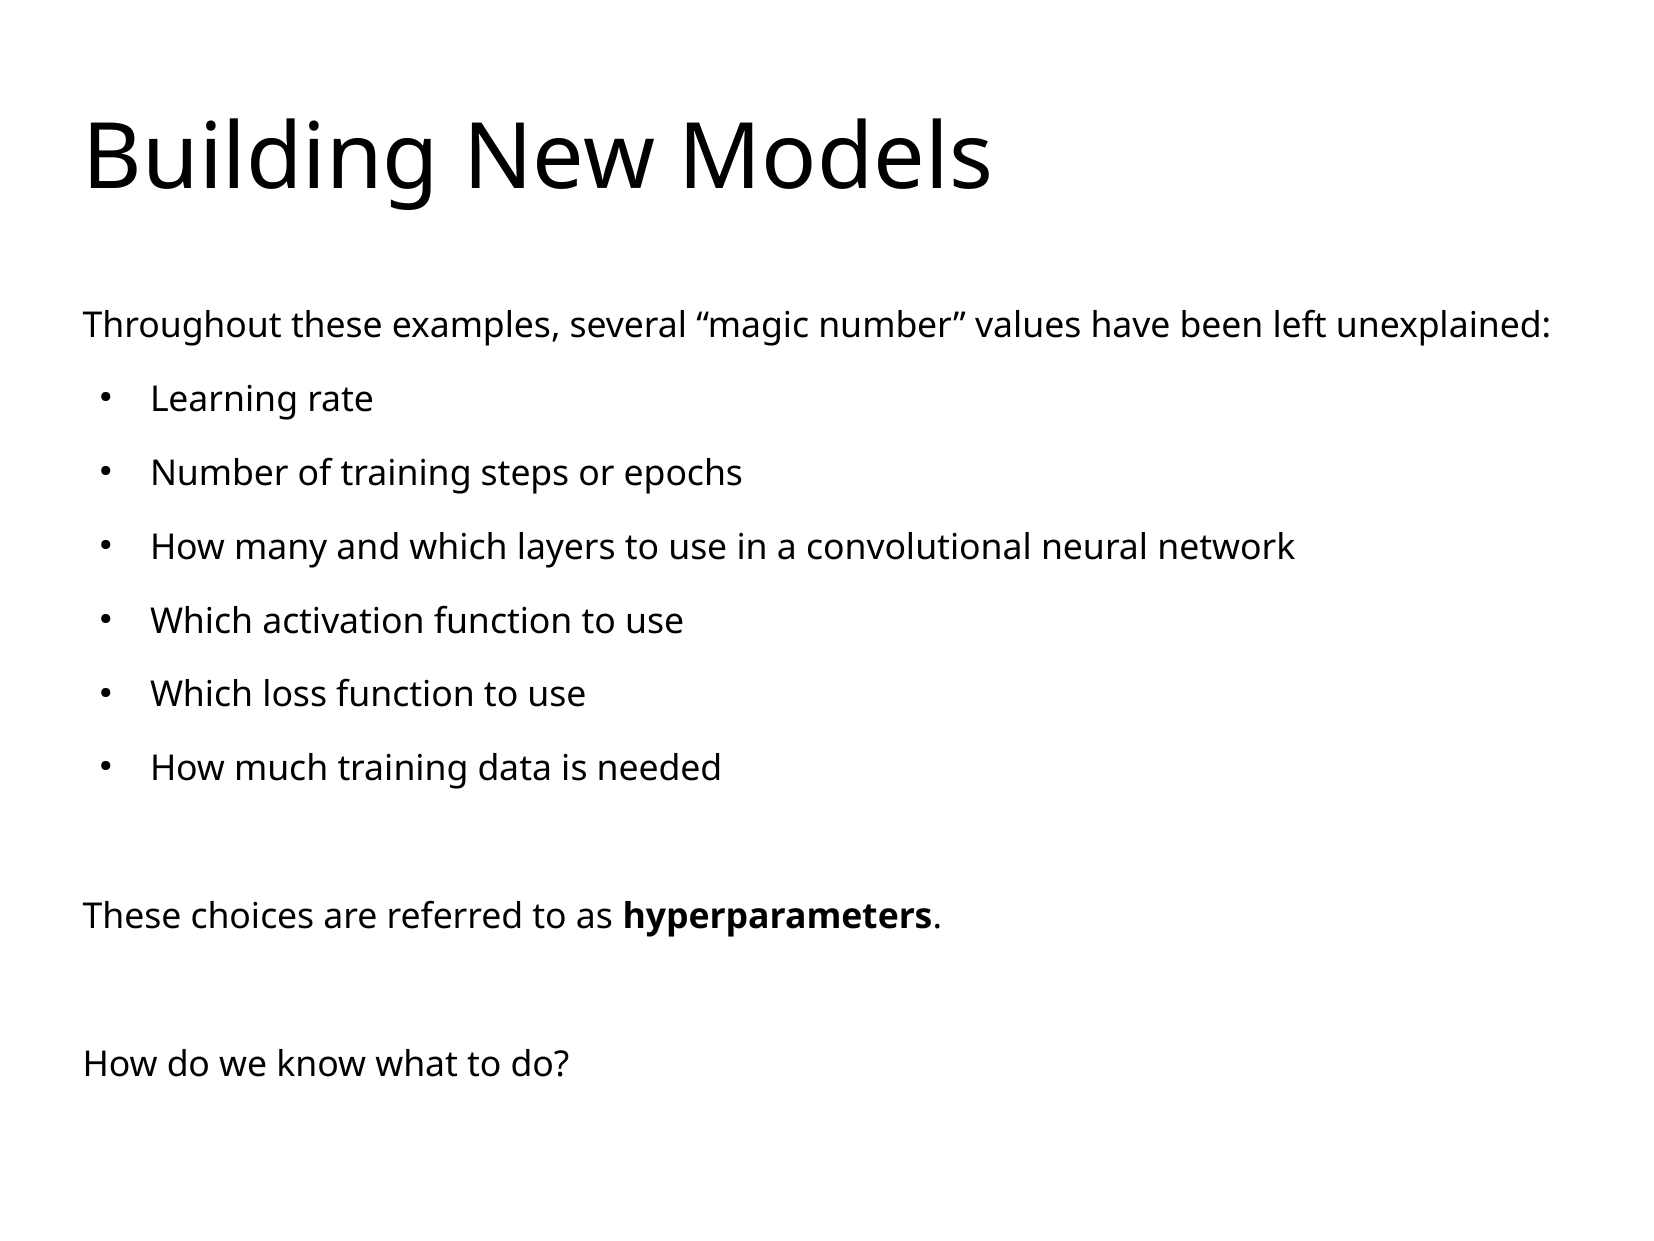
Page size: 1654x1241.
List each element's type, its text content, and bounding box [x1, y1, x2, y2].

list Throughout these examples, several “magic number” values have been left unexplained: Learning rate Number of training steps or epochs How many and which layers to use in a convolutional neural network Which activation function to use Which loss function to use How much training data is needed These choices are referred to as hyperparameters. How do we know what to do? [82, 290, 1571, 1111]
title Building New Models [82, 49, 1571, 257]
